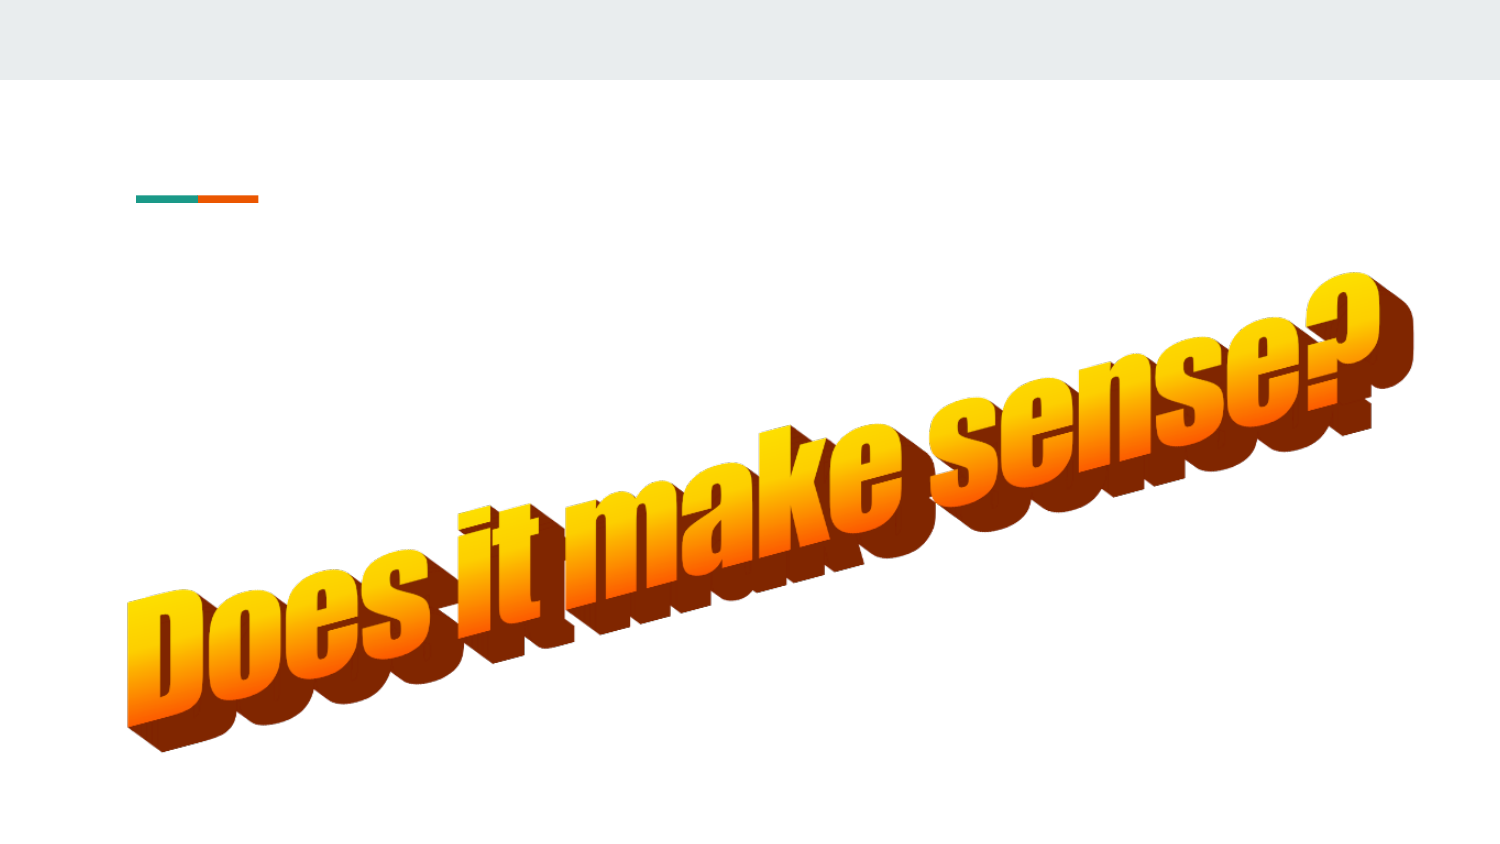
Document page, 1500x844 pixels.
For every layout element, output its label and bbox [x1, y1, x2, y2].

picture [24, 214, 1475, 827]
